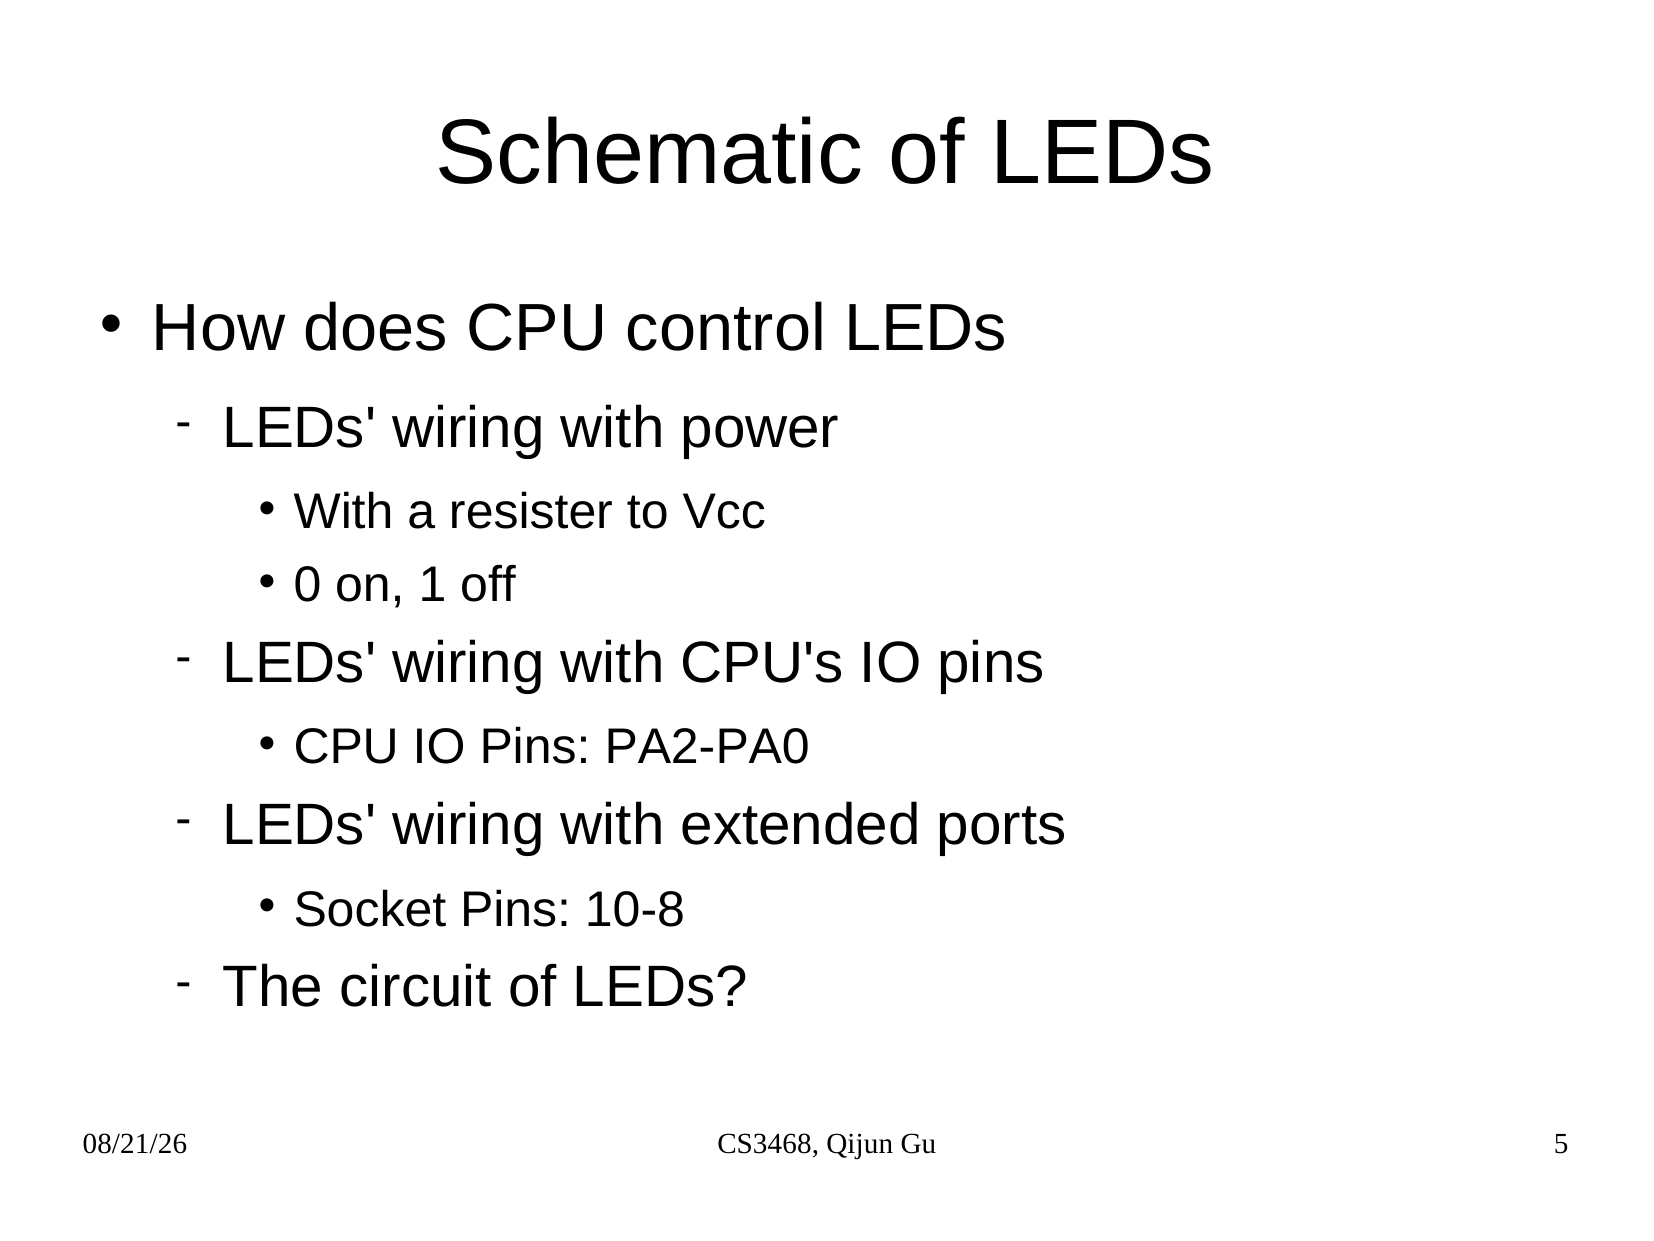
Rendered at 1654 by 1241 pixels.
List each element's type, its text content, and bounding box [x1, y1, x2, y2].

list How does CPU control LEDs LEDs' wiring with power With a resister to Vcc 0 on, 1 off LEDs' wiring with CPU's IO pins CPU IO Pins: PA2-PA0 LEDs' wiring with extended ports Socket Pins: 10-8 The circuit of LEDs? [82, 290, 1569, 1092]
title Schematic of LEDs [82, 56, 1569, 248]
